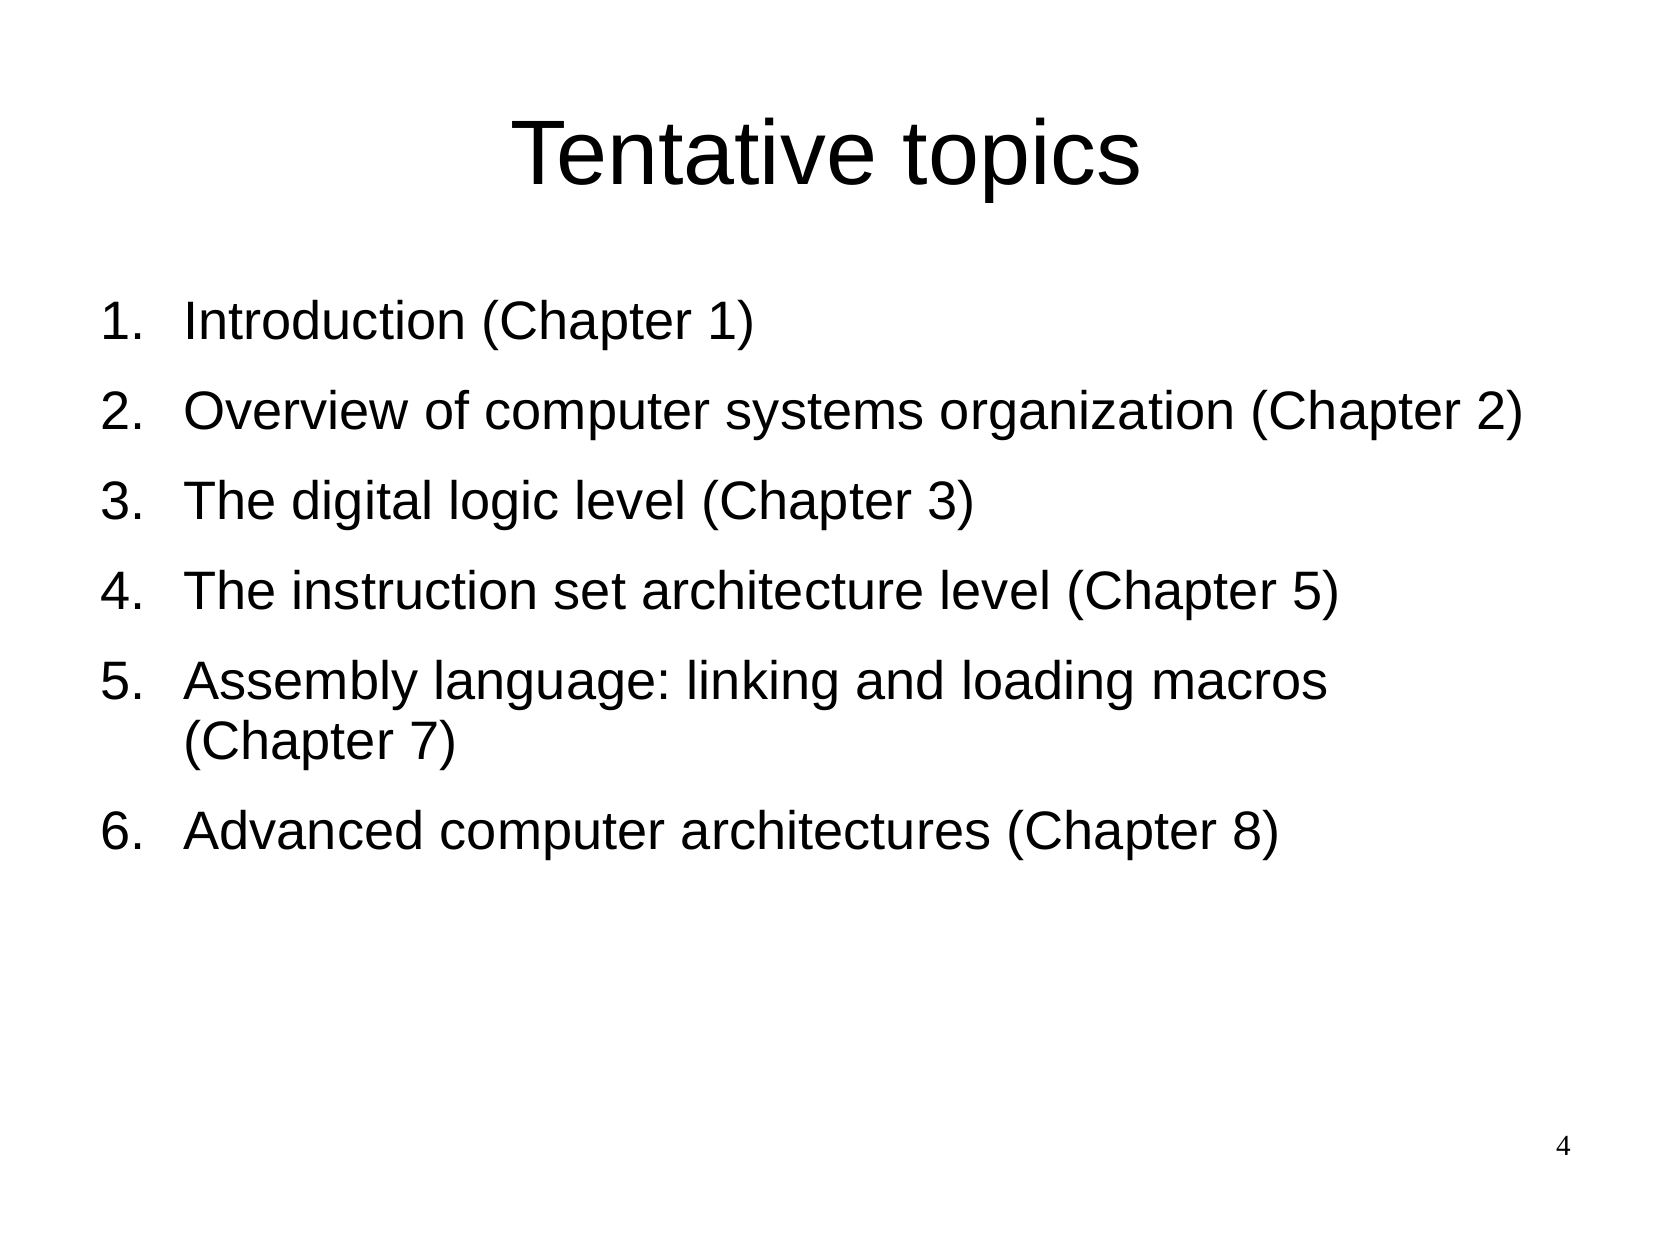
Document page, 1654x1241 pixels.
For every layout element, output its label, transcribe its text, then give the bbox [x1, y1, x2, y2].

title Tentative topics [82, 49, 1571, 257]
list Introduction (Chapter 1) Overview of computer systems organization (Chapter 2) The digital logic level (Chapter 3) The instruction set architecture level (Chapter 5) Assembly language: linking and loading macros (Chapter 7) Advanced computer architectures (Chapter 8) [82, 290, 1538, 1128]
